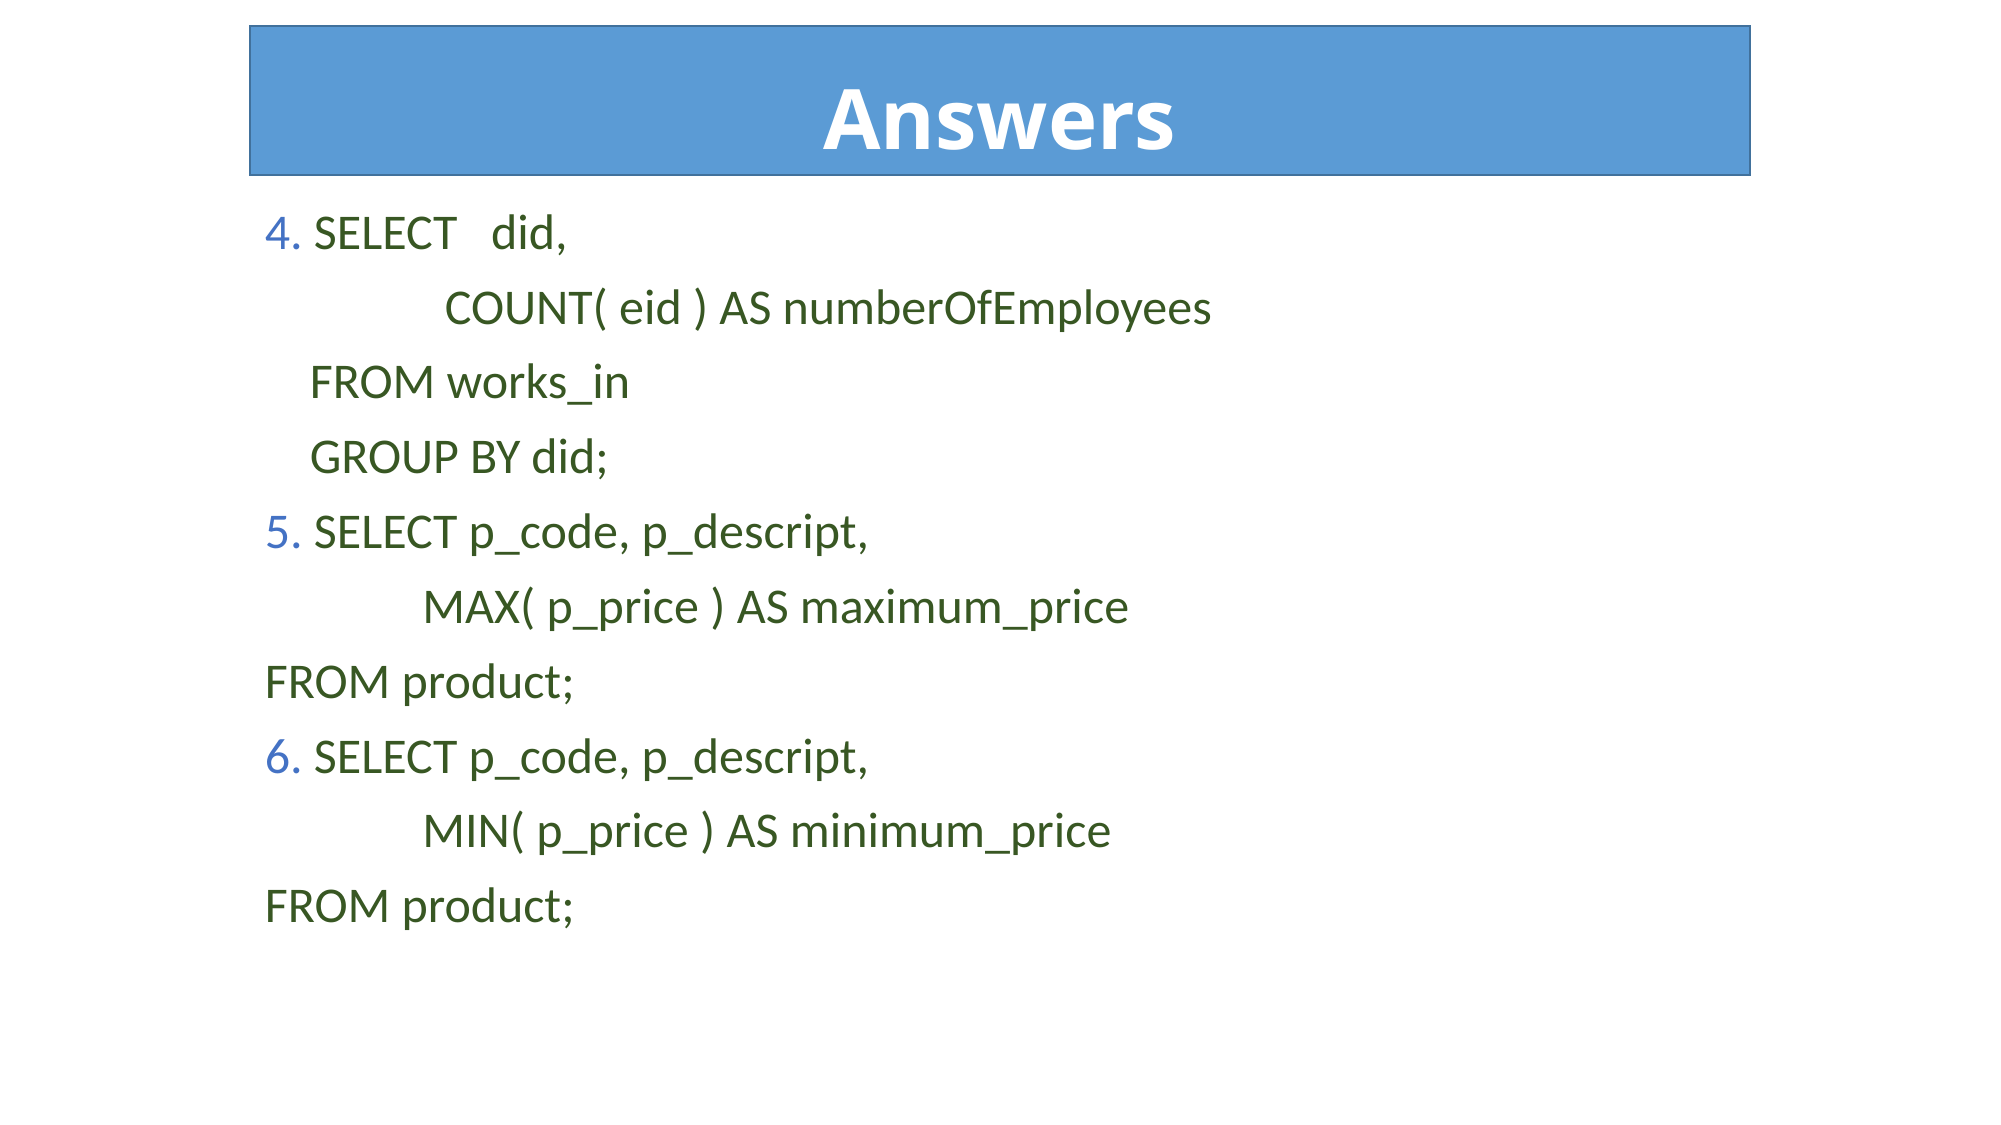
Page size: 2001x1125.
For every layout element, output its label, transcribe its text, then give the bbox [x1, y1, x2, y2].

title Answers [249, 26, 1750, 176]
subtitle 4. SELECT did, COUNT( eid ) AS numberOfEmployees FROM works_in GROUP BY did; 5. SELECT p_code, p_descript, MAX( p_price ) AS maximum_price FROM product; 6. SELECT p_code, p_descript, MIN( p_price ) AS minimum_price FROM product; [249, 198, 1750, 1051]
